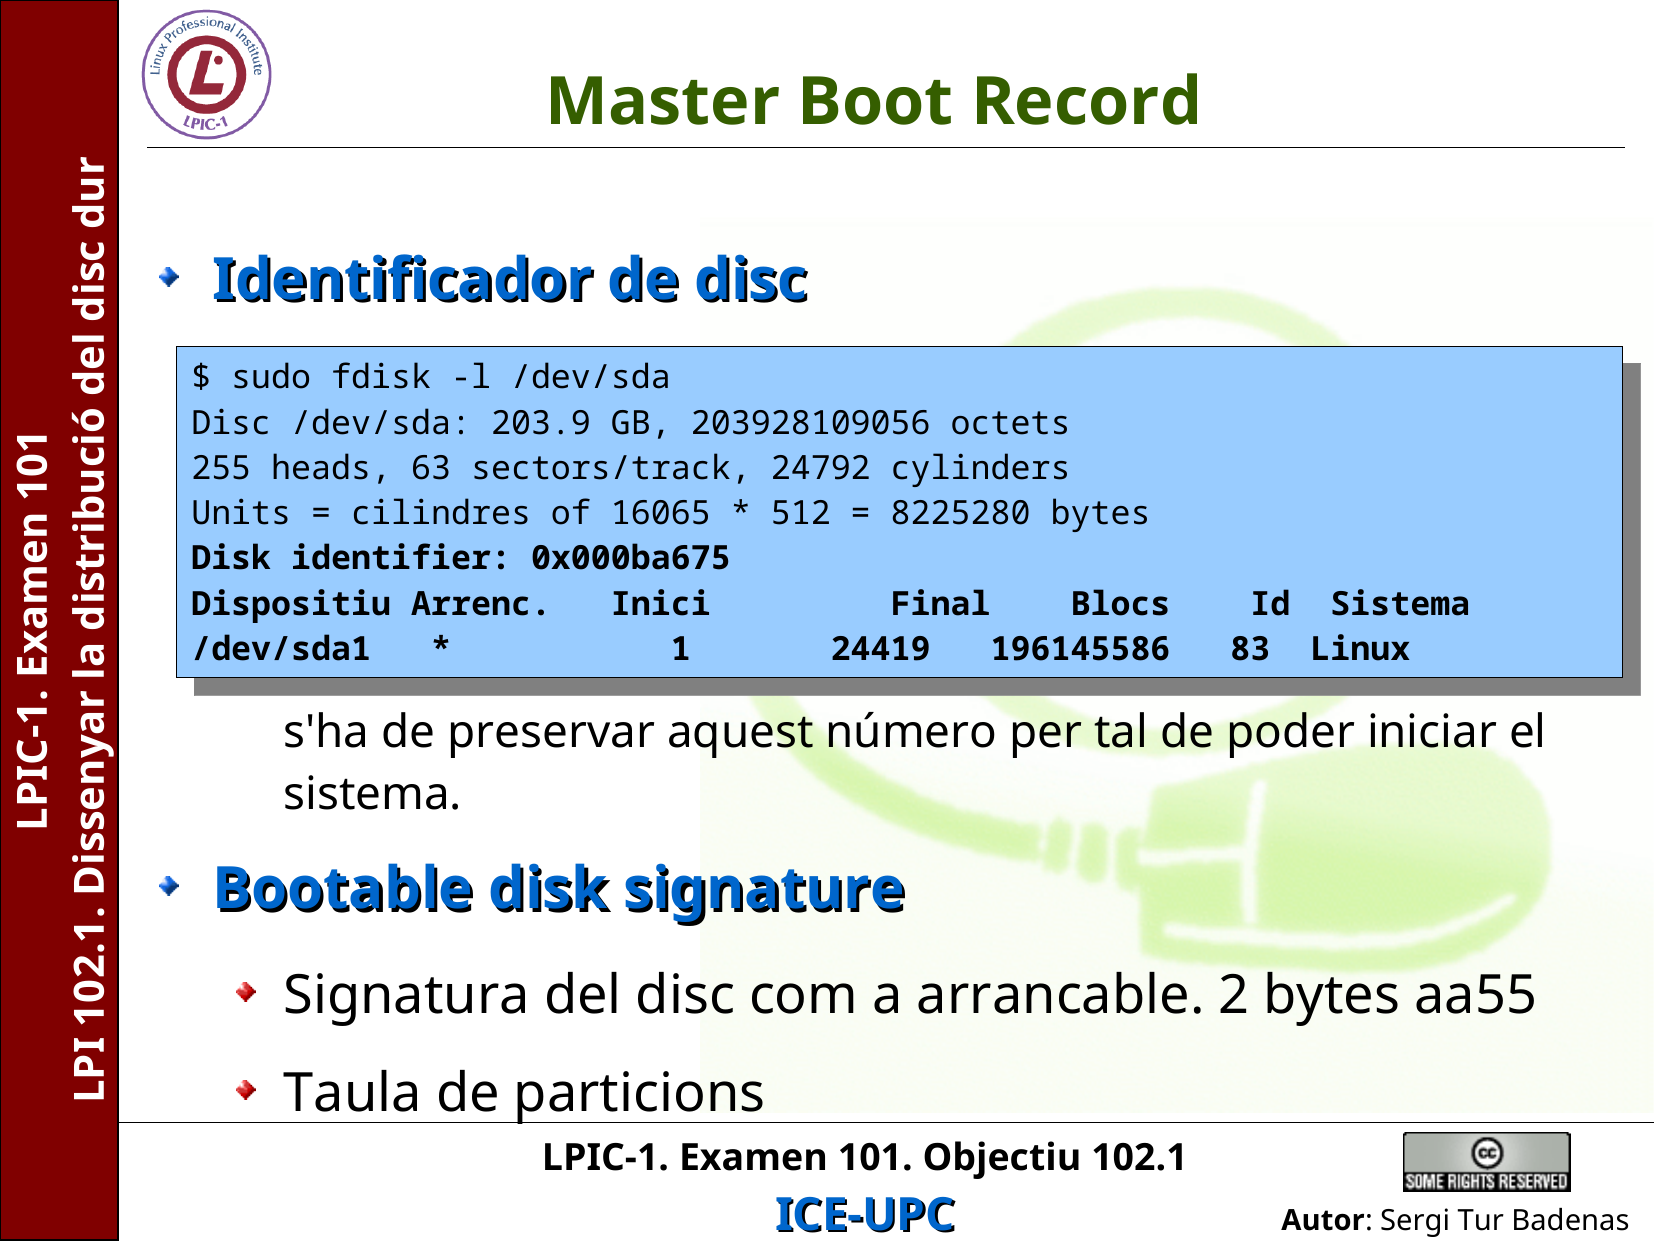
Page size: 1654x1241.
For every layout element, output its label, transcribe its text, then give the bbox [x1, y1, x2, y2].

picture [700, 217, 1654, 1113]
picture [135, 5, 277, 55]
picture [236, 1080, 256, 1100]
list Identificador de disc Aka “NT drive serial number”. A Windows Vista i Windows 7 s'ha de preservar aquest número per tal de poder iniciar el sistema. Bootable disk signature Signatura del disc com a arrancable. 2 bytes aa55 Taula de particions [141, 237, 1630, 1072]
text_box $ sudo fdisk -l /dev/sda Disc /dev/sda: 203.9 GB, 203928109056 octets 255 heads, 63 sectors/track, 24792 cylinders Units = cilindres of 16065 * 512 = 8225280 bytes Disk identifier: 0x000ba675 Dispositiu Arrenc. Inici Final Blocs Id Sistema /dev/sda1 * 1 24419 196145586 83 Linux [176, 346, 1623, 594]
picture [1403, 1132, 1571, 1192]
title Master Boot Record [129, 55, 1619, 142]
